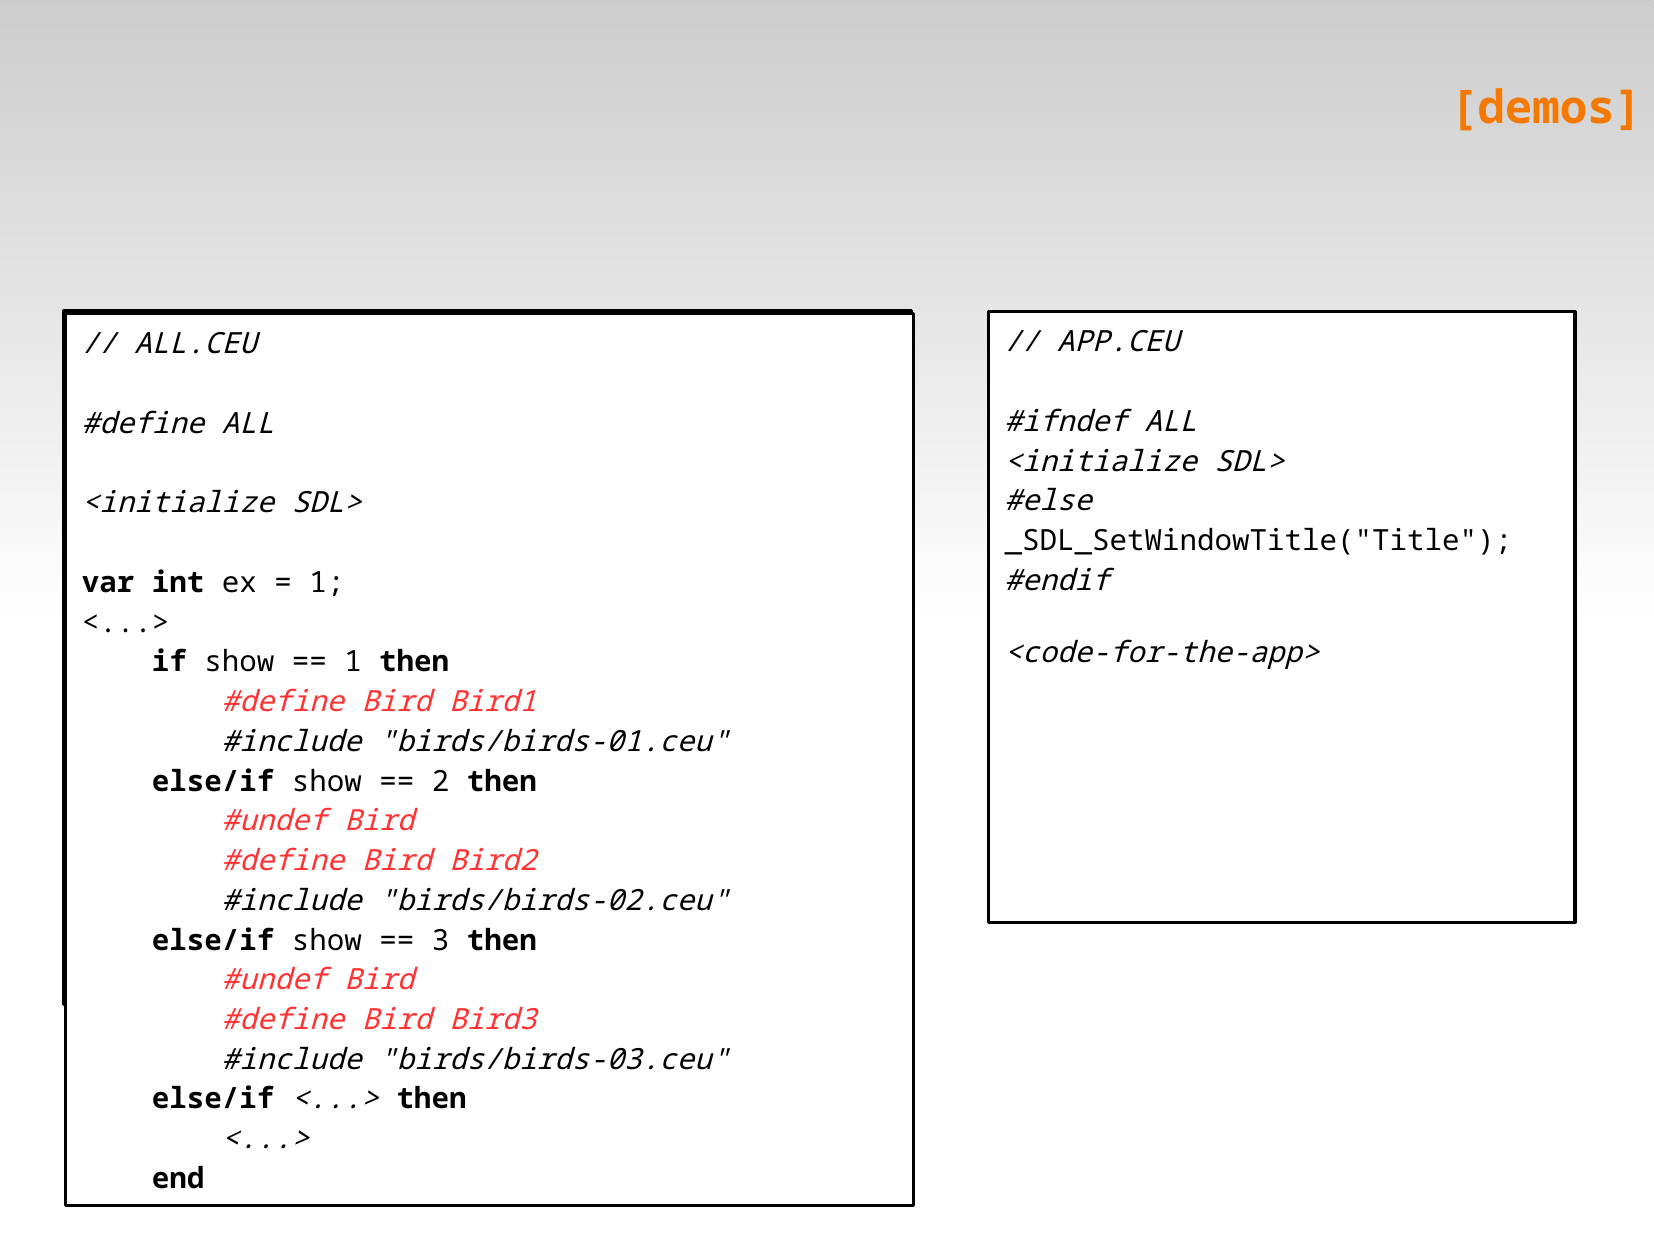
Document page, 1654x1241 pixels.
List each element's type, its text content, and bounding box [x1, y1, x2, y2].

title [demos] [154, 2, 1643, 210]
text_box // APP.CEU #ifndef ALL <initialize SDL> #else _SDL_SetWindowTitle("Title"); #endif <code-for-the-app> [988, 311, 1576, 923]
text_box // ALL.CEU #define ALL <initialize SDL> var int ex = 1; <...> if show == 1 then #define Bird Bird1 #include "birds/birds-01.ceu" else/if show == 2 then #undef Bird #define Bird Bird2 #include "birds/birds-02.ceu" else/if show == 3 then #undef Bird #define Bird Bird3 #include "birds/birds-03.ceu" else/if <...> then <...> end [65, 313, 914, 1087]
